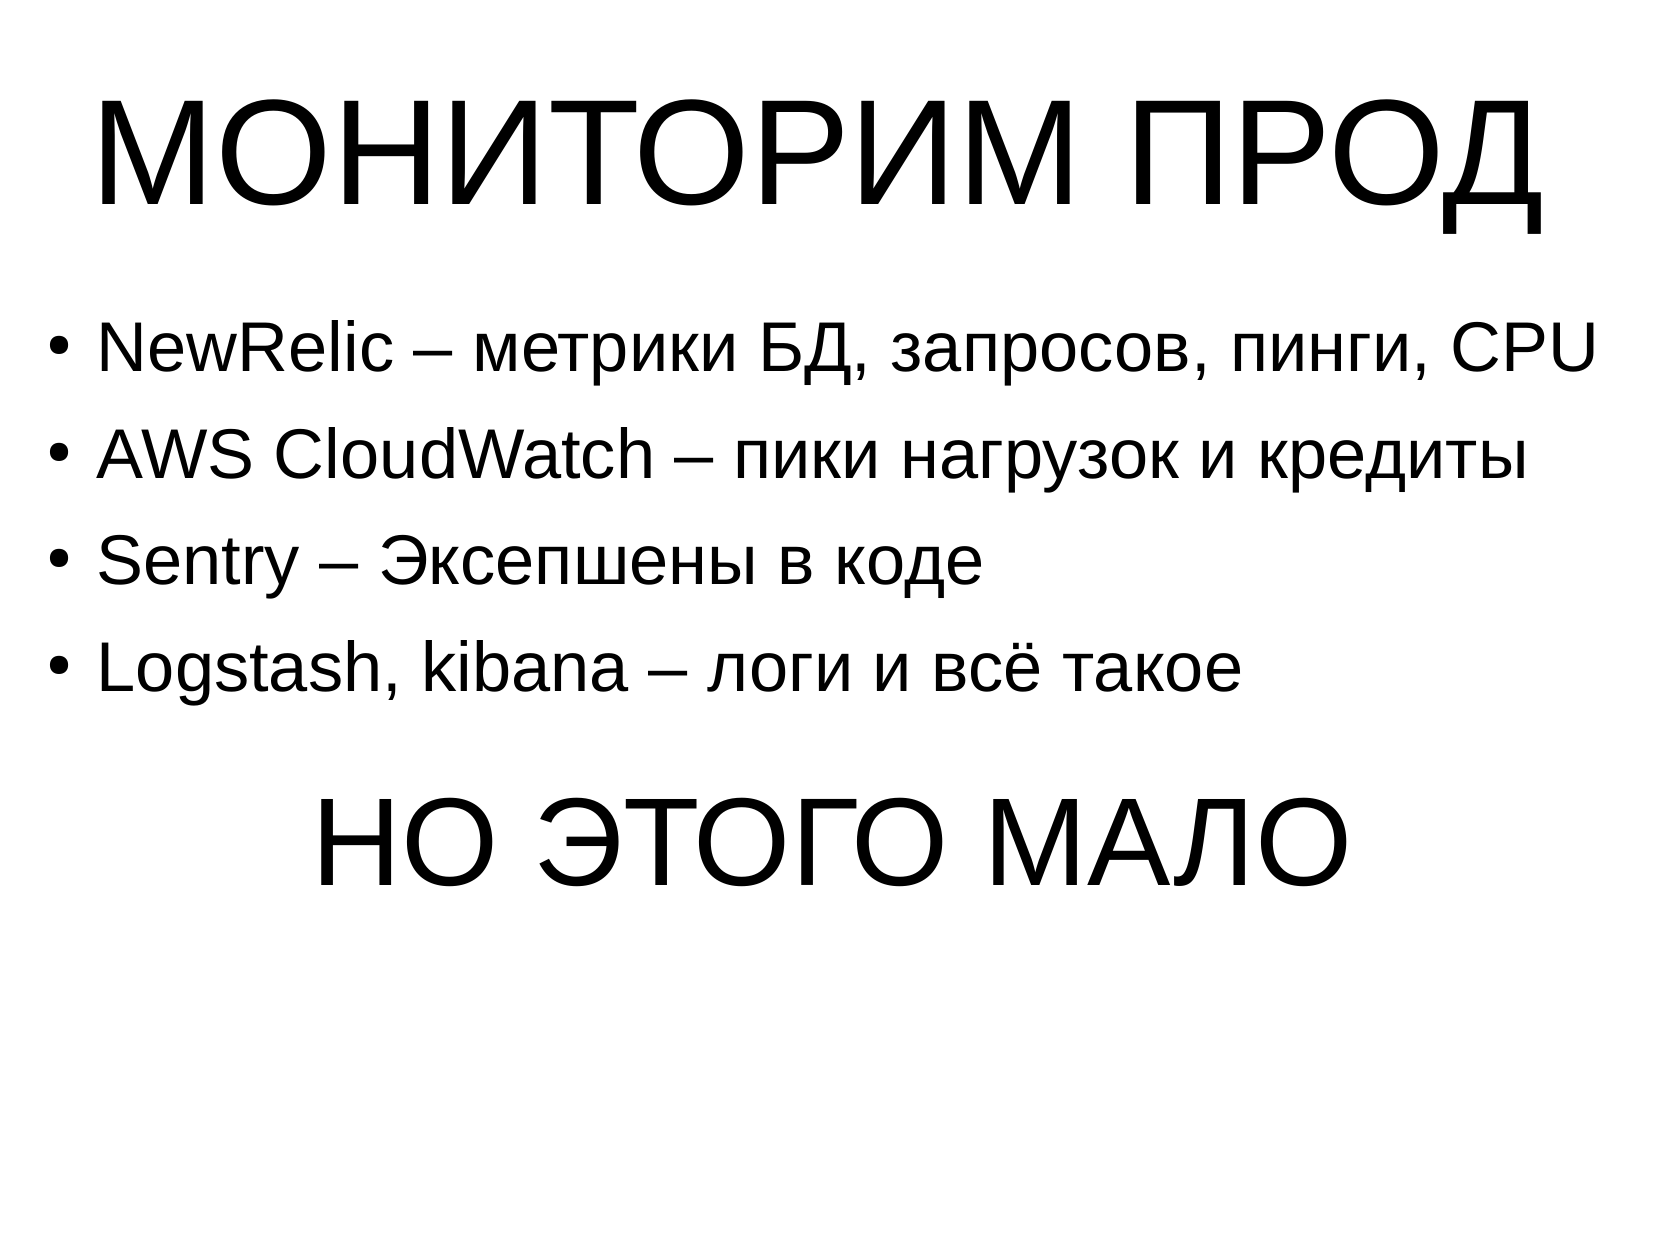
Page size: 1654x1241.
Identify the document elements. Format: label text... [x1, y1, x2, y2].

title МОНИТОРИМ ПРОД [0, 0, 1636, 321]
list NewRelic – метрики БД, запросов, пинги, CPU AWS CloudWatch – пики нагрузок и кредиты Sentry – Эксепшены в коде Logstash, kibana – логи и всё такое [30, 308, 1621, 754]
text_box НО ЭТОГО МАЛО [45, 765, 1621, 1006]
